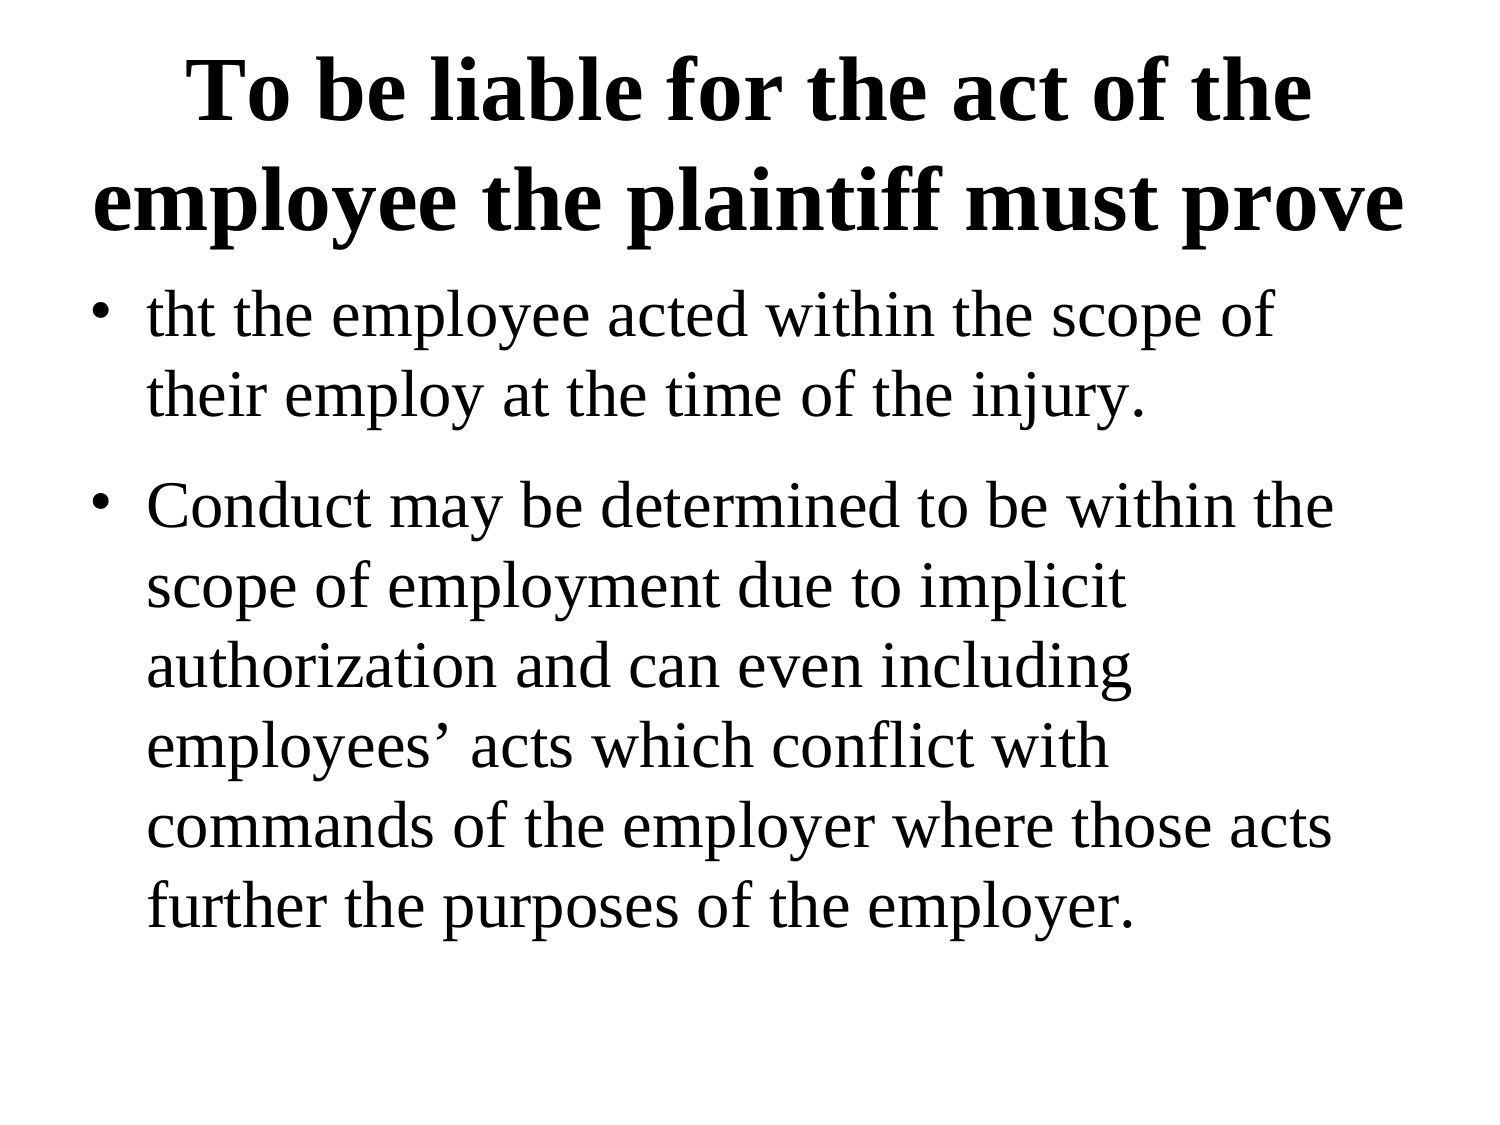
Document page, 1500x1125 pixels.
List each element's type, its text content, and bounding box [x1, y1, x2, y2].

title To be liable for the act of the employee the plaintiff must prove [75, 45, 1426, 233]
list tht the employee acted within the scope of their employ at the time of the injury. Conduct may be determined to be within the scope of employment due to implicit authorization and can even including employees’ acts which conflict with commands of the employer where those acts further the purposes of the employer. [75, 262, 1426, 1005]
